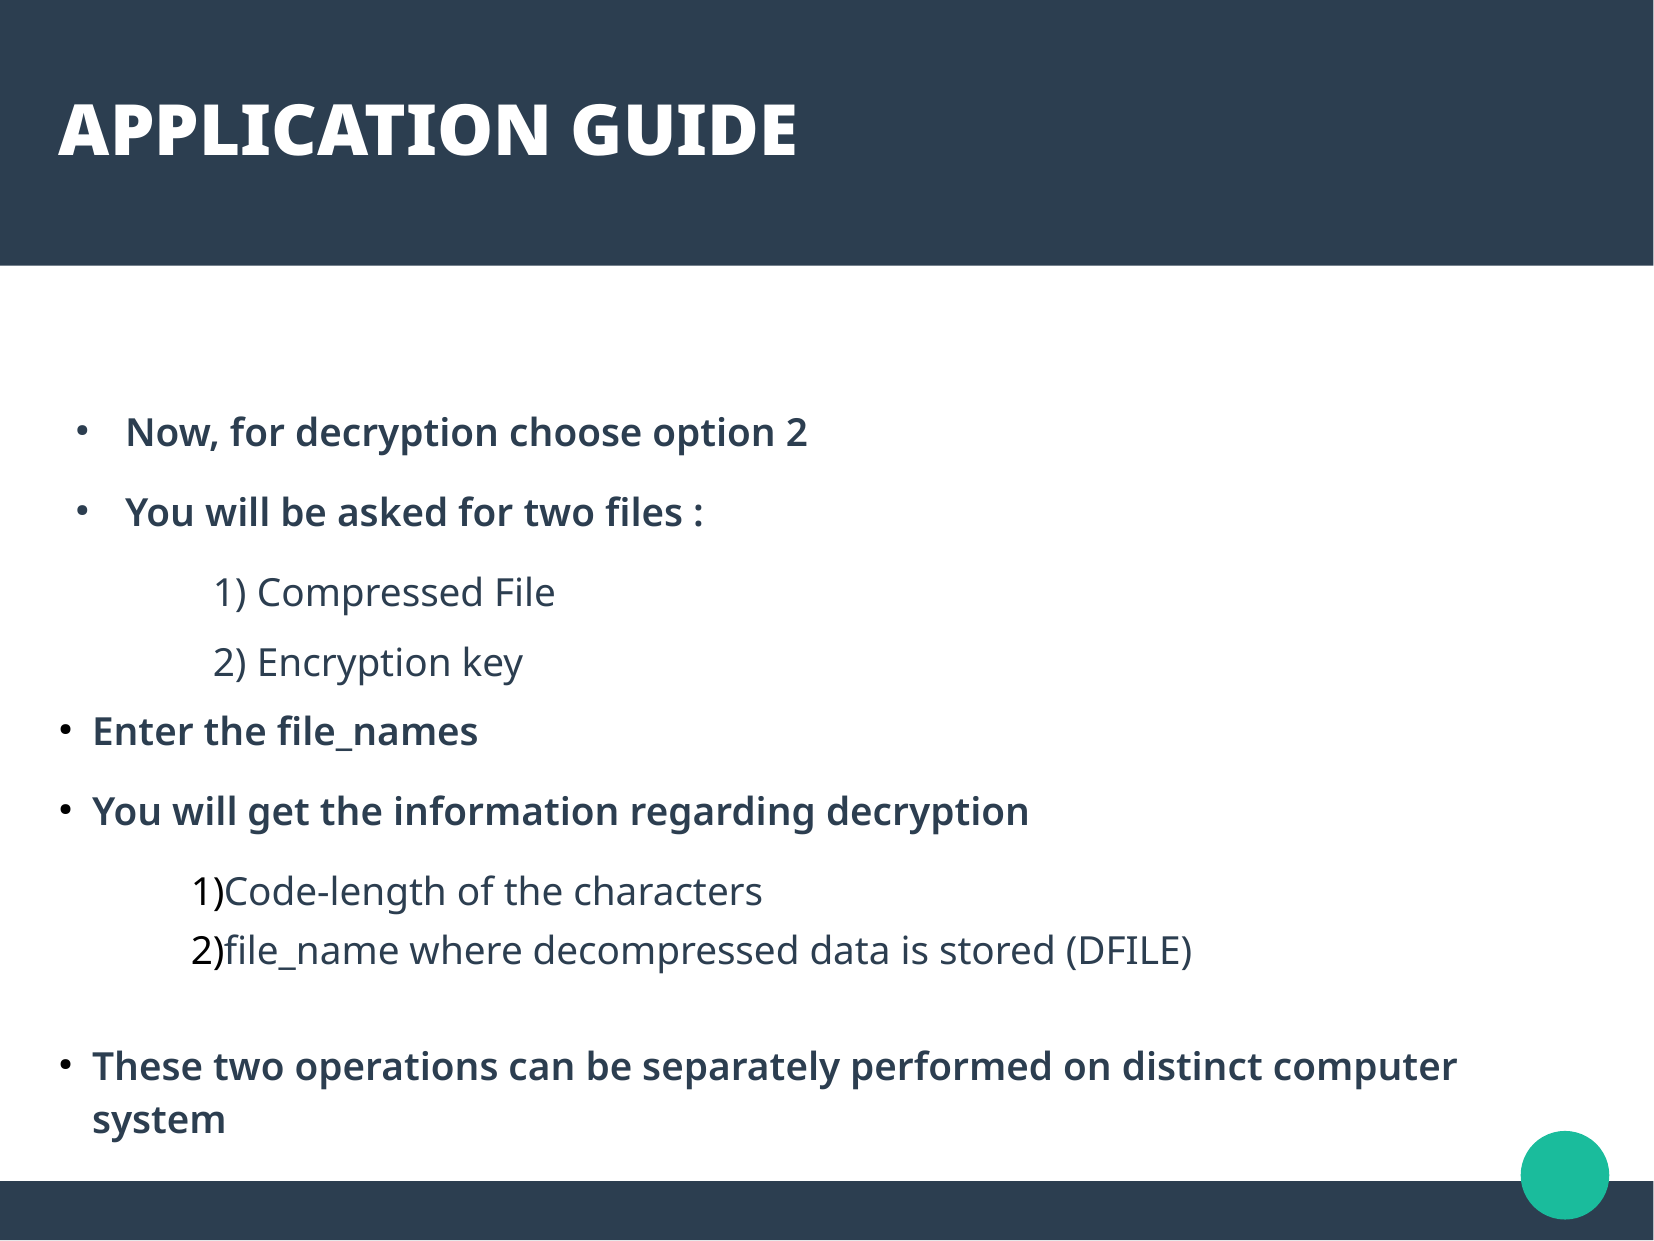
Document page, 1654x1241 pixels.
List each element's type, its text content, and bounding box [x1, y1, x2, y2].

list Now, for decryption choose option 2 You will be asked for two files : Compressed File Encryption key Enter the file_names You will get the information regarding decryption Code-length of the characters file_name where decompressed data is stored (DFILE) These two operations can be separately performed on distinct computer system [59, 324, 1595, 1152]
title APPLICATION GUIDE [59, 49, 1595, 207]
